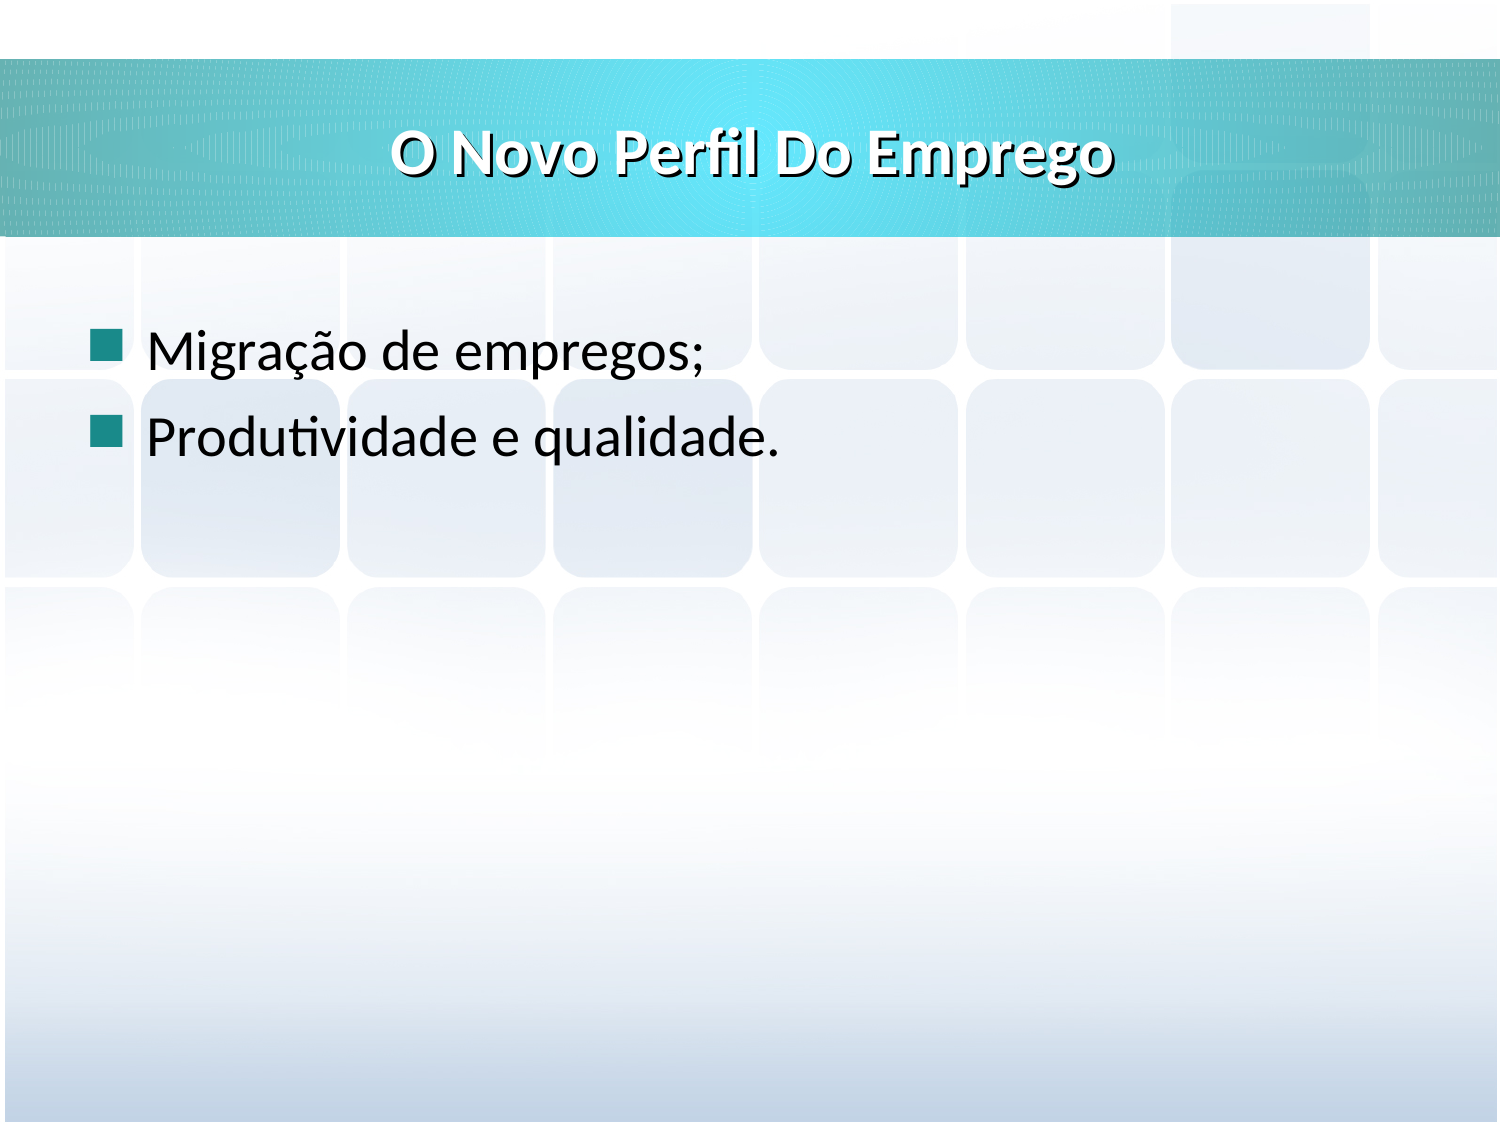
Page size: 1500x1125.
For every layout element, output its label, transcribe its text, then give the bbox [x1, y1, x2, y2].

list Migração de empregos; Produtividade e qualidade. [75, 304, 1426, 1048]
picture [0, 0, 1500, 59]
text_box O Novo Perfil Do Emprego [0, 59, 1500, 237]
picture [0, 237, 1500, 1125]
